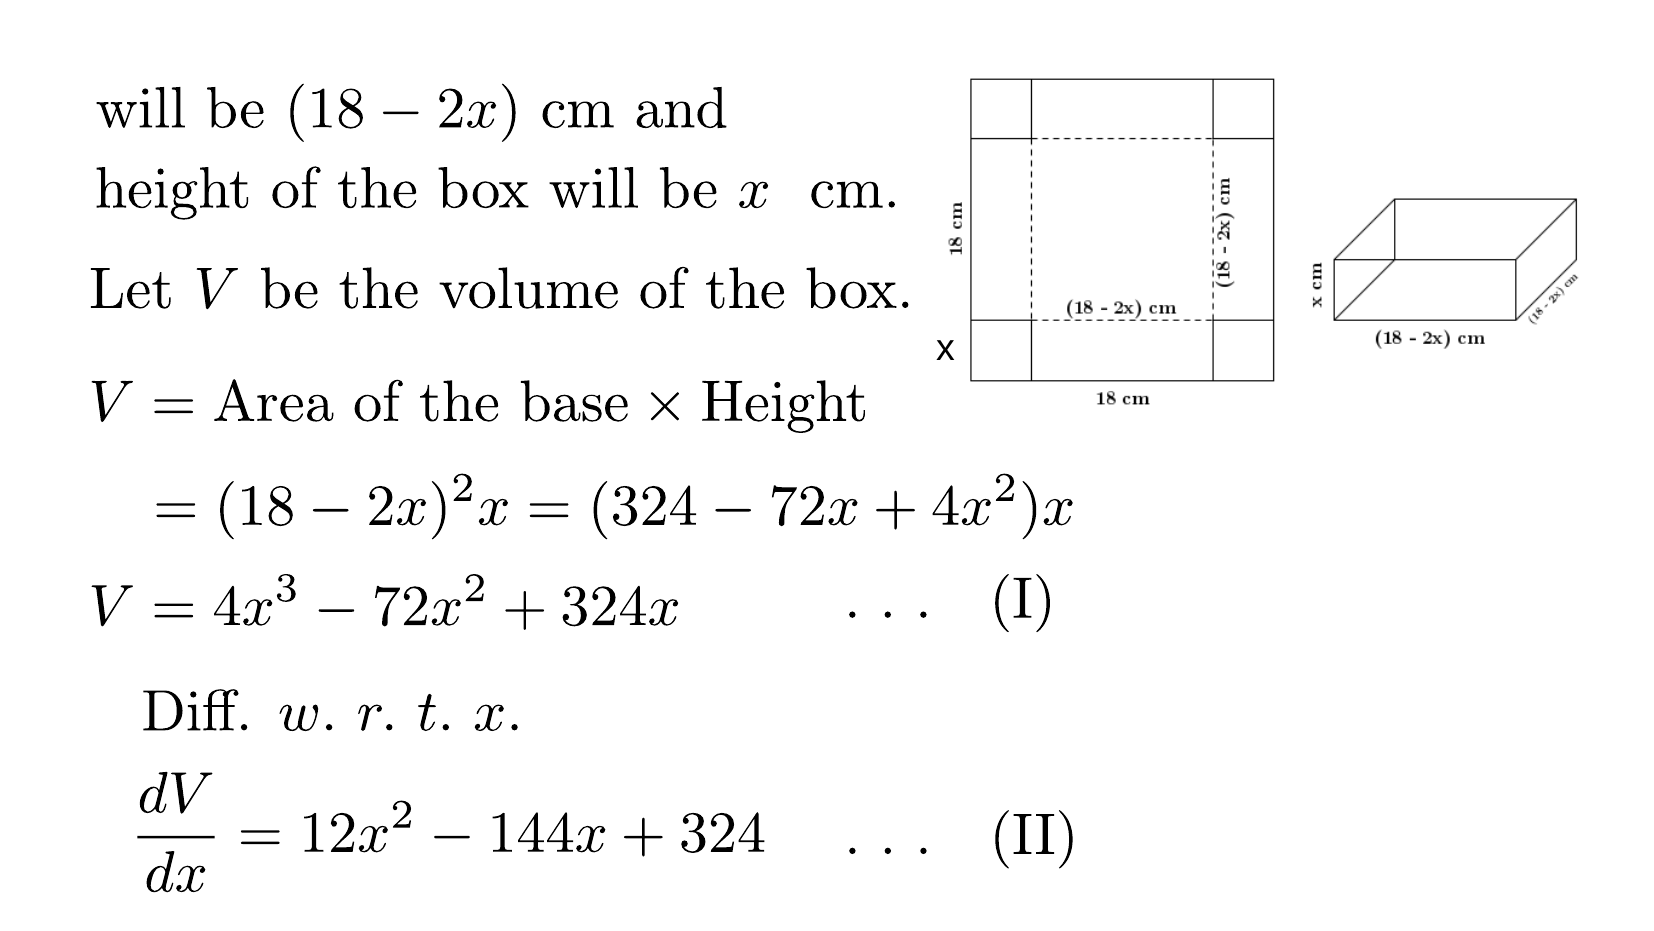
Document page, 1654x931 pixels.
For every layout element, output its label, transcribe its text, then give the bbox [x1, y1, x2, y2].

text_box [90, 379, 865, 433]
text_box [847, 574, 1050, 633]
text_box [96, 166, 895, 220]
title [59, 47, 1607, 885]
text_box [137, 771, 765, 893]
picture [921, 59, 1607, 426]
text_box [96, 83, 727, 142]
text_box x [927, 318, 951, 376]
text_box [143, 689, 518, 732]
text_box [847, 810, 1073, 869]
text_box [90, 266, 909, 310]
text_box [91, 574, 679, 630]
text_box [156, 472, 1073, 543]
